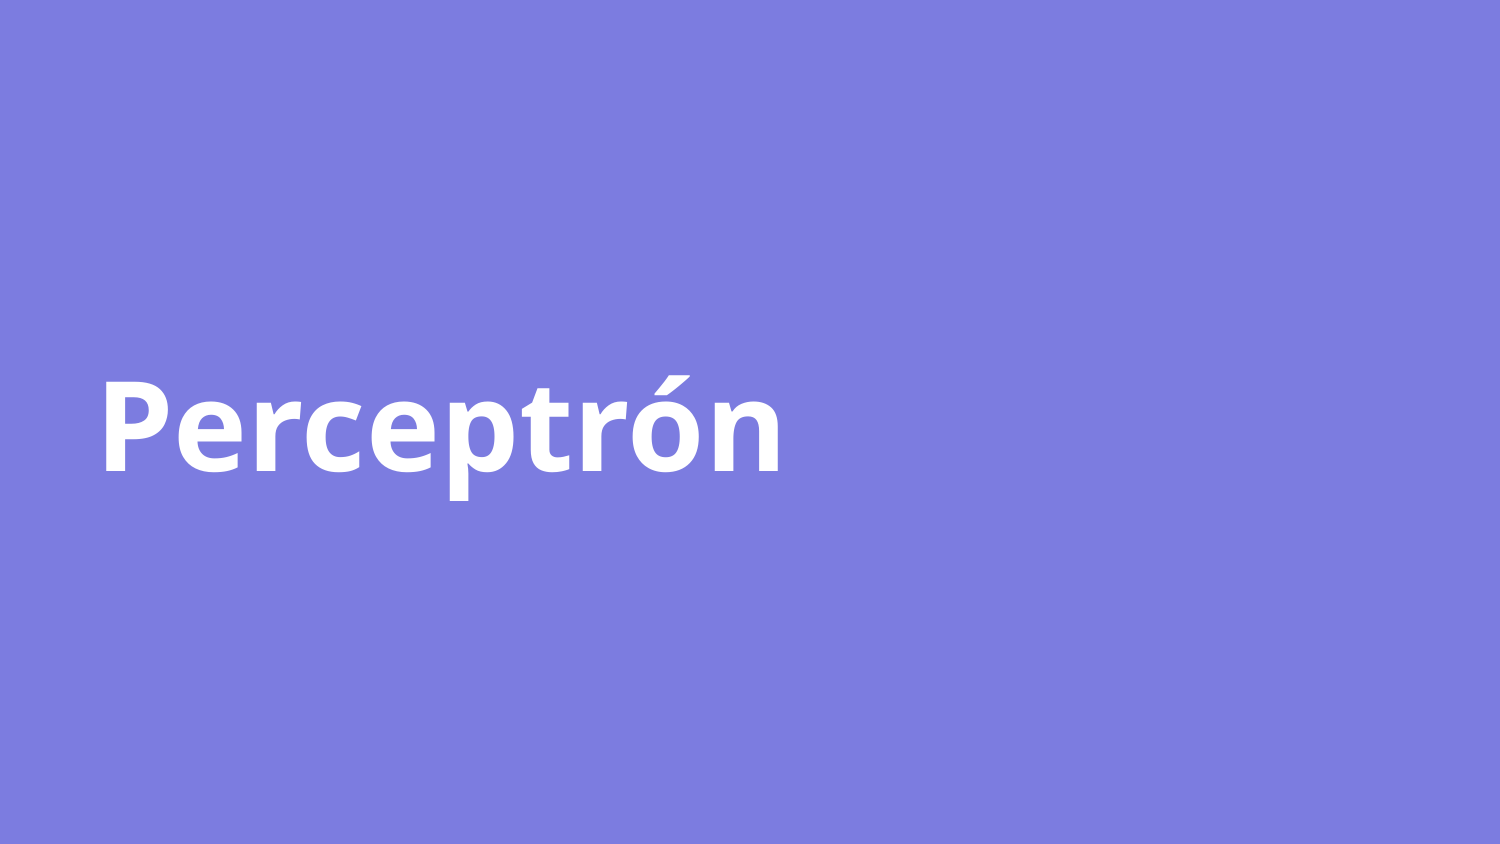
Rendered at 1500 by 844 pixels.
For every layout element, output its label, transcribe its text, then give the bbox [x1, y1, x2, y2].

title Perceptrón [80, 86, 1003, 758]
